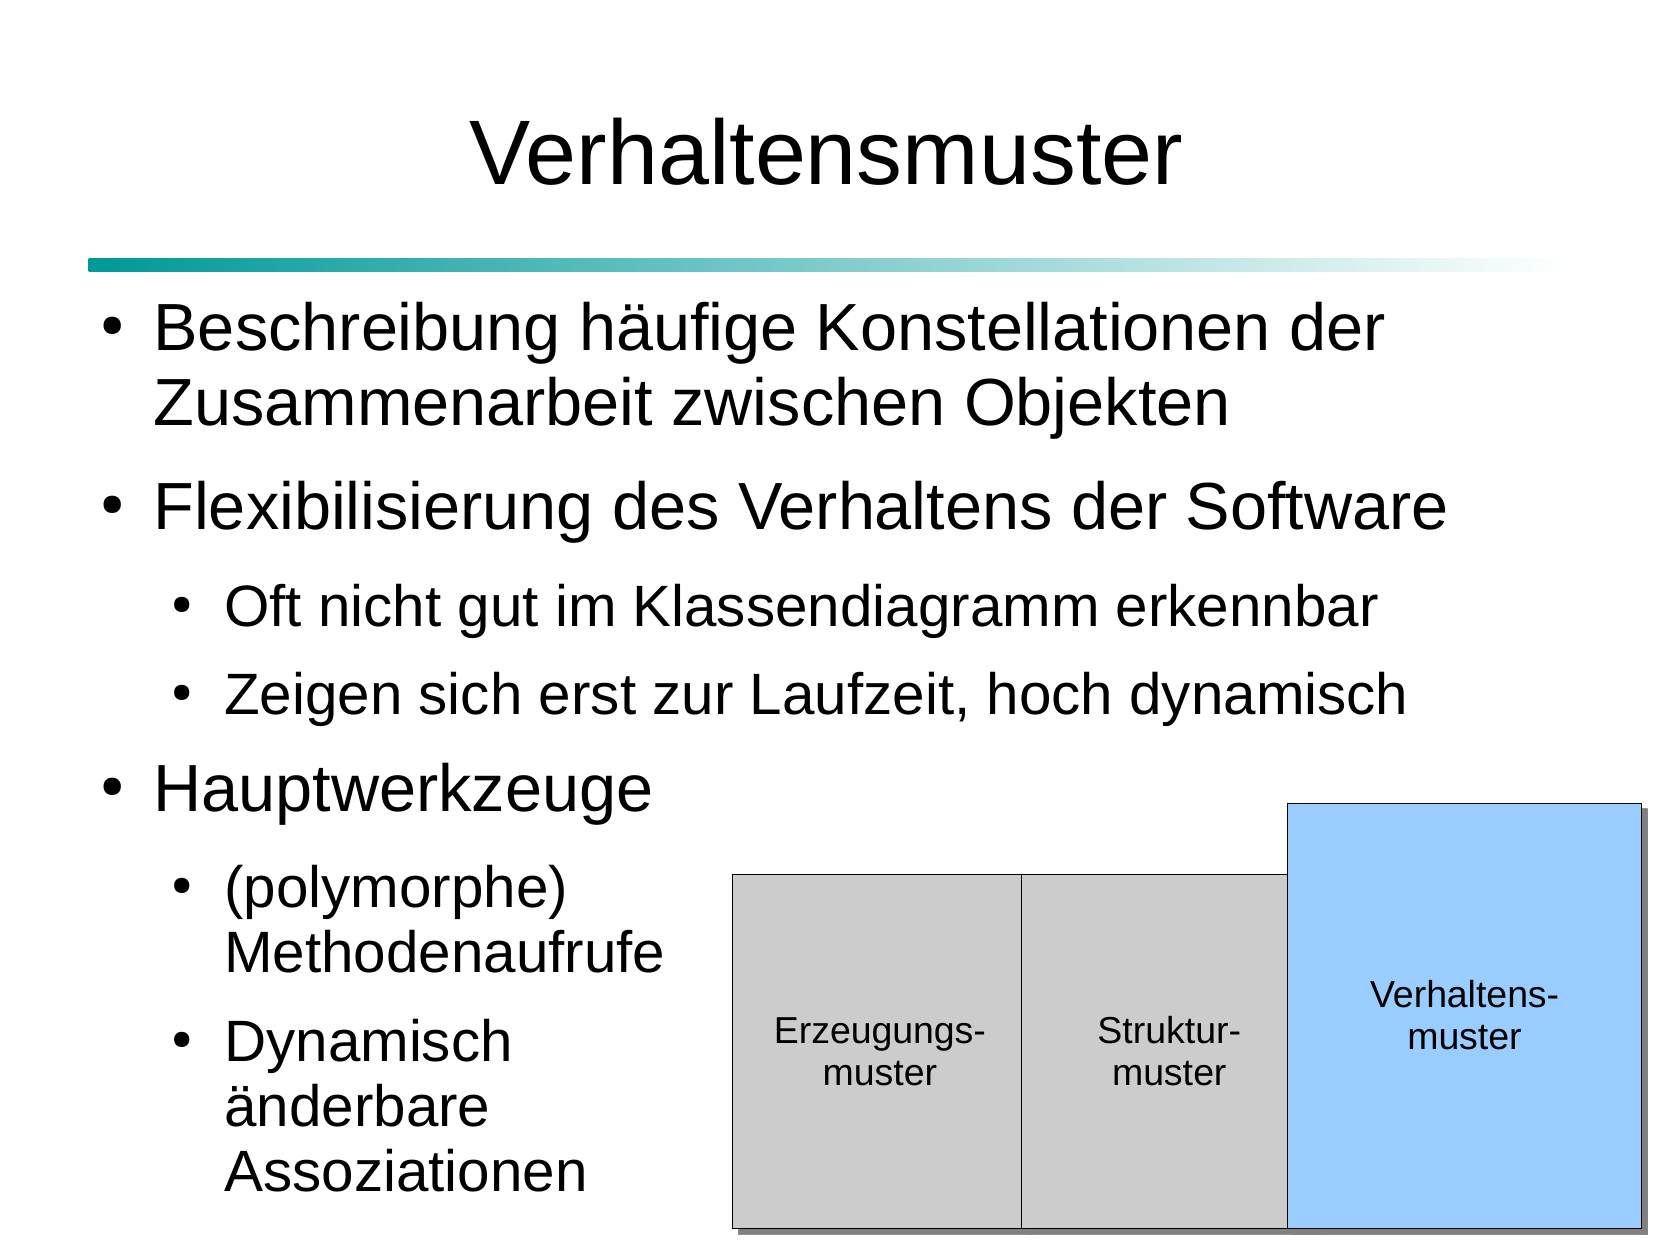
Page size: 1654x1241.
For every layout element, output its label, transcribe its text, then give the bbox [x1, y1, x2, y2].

text_box Erzeugungs- muster [732, 874, 1021, 1229]
title Verhaltensmuster [82, 49, 1571, 257]
text_box Struktur- muster [1021, 874, 1287, 1229]
text_box Verhaltens- muster [1287, 803, 1642, 1229]
list Beschreibung häufige Konstellationen der Zusammenarbeit zwischen Objekten Flexibilisierung des Verhaltens der Software Oft nicht gut im Klassendiagramm erkennbar Zeigen sich erst zur Laufzeit, hoch dynamisch Hauptwerkzeuge (polymorphe) Methodenaufrufe Dynamisch änderbare Assoziationen [82, 290, 1571, 1203]
